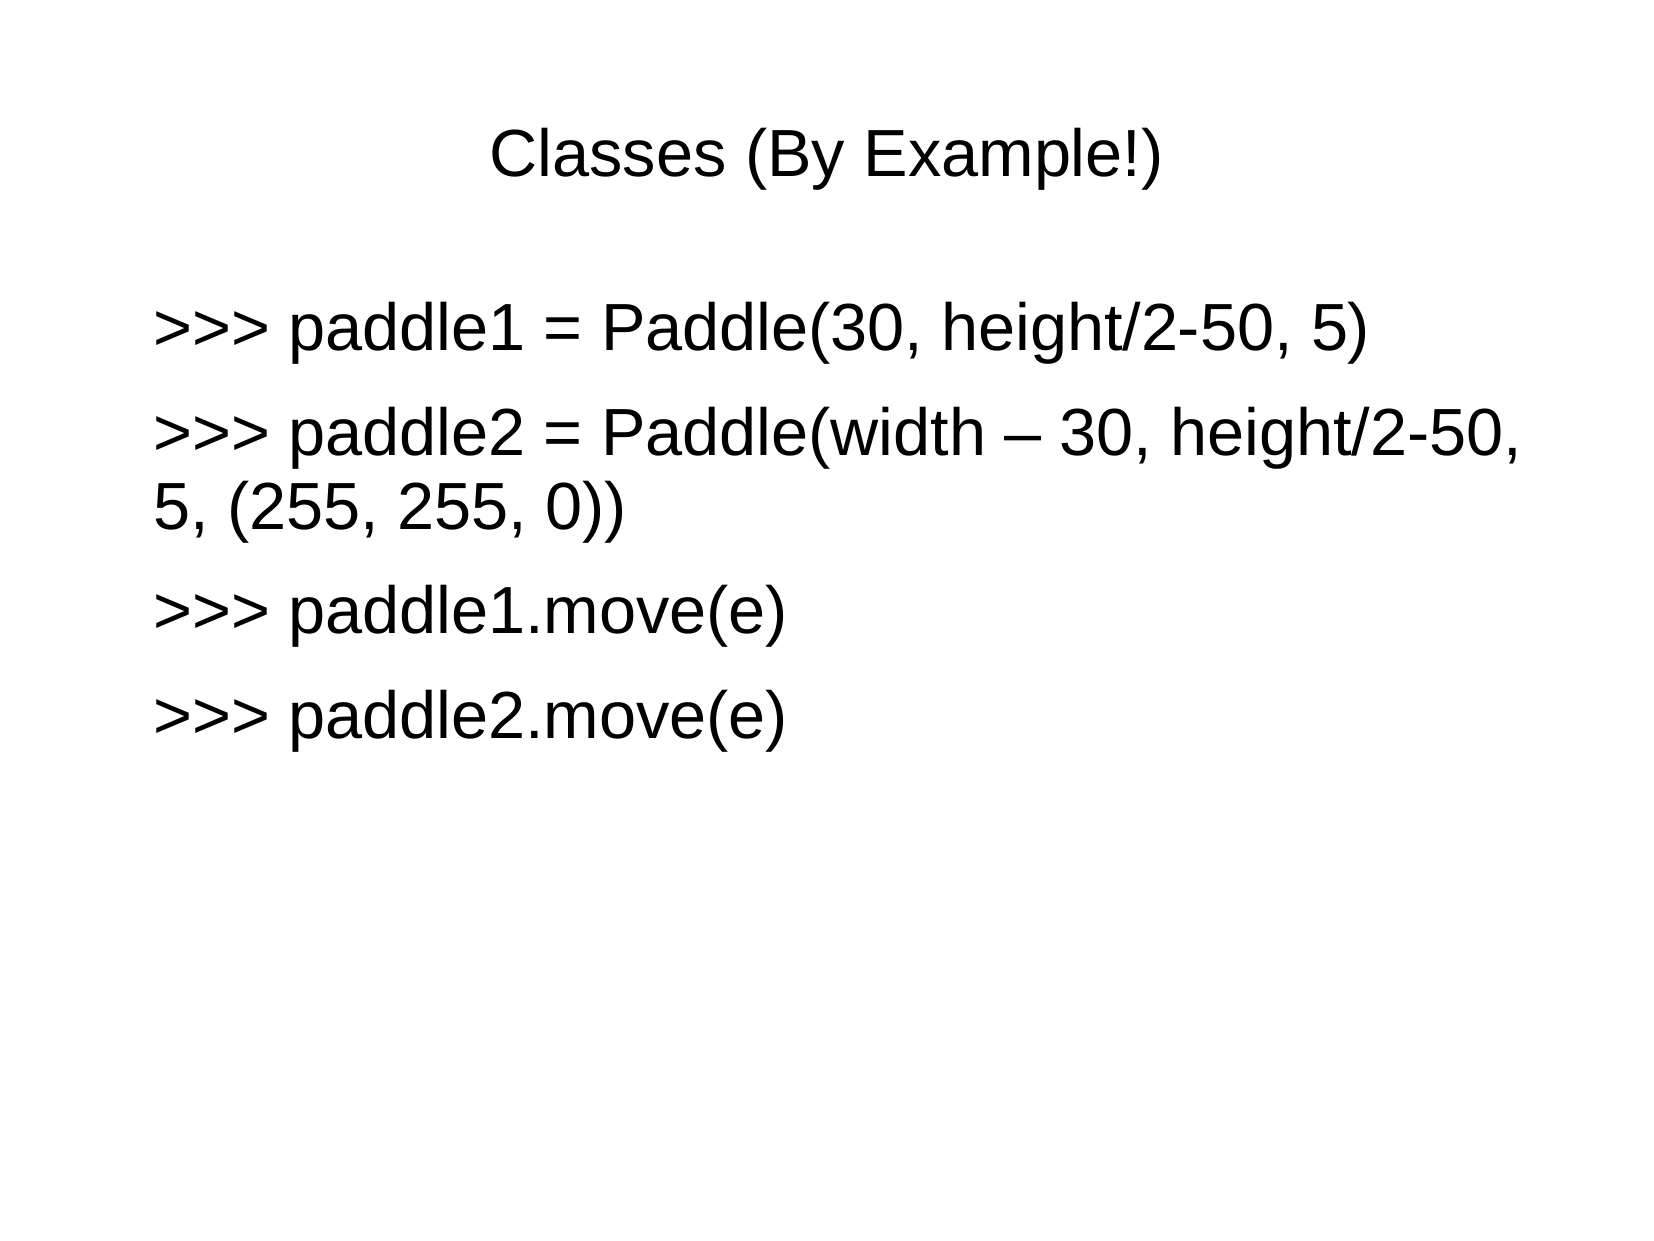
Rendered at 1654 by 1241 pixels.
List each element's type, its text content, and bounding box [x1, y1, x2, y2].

title Classes (By Example!) [82, 49, 1571, 257]
list >>> paddle1 = Paddle(30, height/2-50, 5) >>> paddle2 = Paddle(width – 30, height/2-50, 5, (255, 255, 0)) >>> paddle1.move(e) >>> paddle2.move(e) [82, 290, 1571, 1109]
